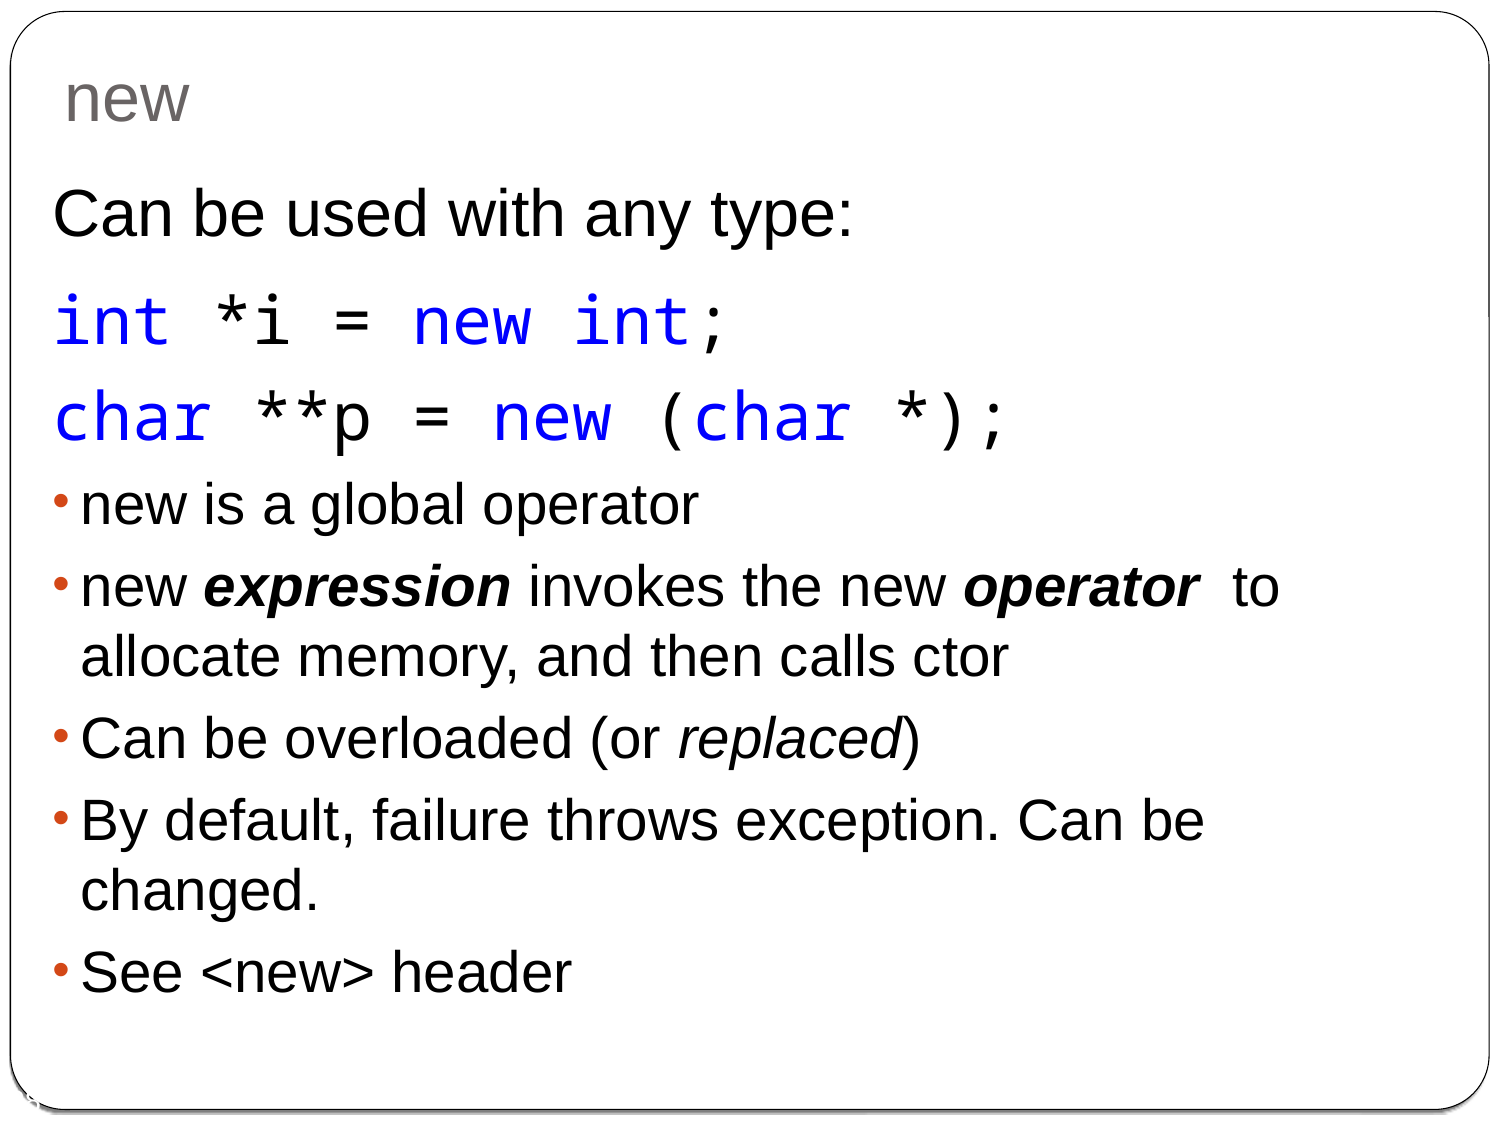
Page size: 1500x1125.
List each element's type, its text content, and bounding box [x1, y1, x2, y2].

list Can be used with any type: int *i = new int; char **p = new (char *); new is a global operator new expression invokes the new operator to allocate memory, and then calls ctor Can be overloaded (or replaced) By default, failure throws exception. Can be changed. See <new> header [37, 162, 1463, 1088]
title new [50, 45, 1450, 150]
slide_number <number> [0, 1074, 50, 1125]
